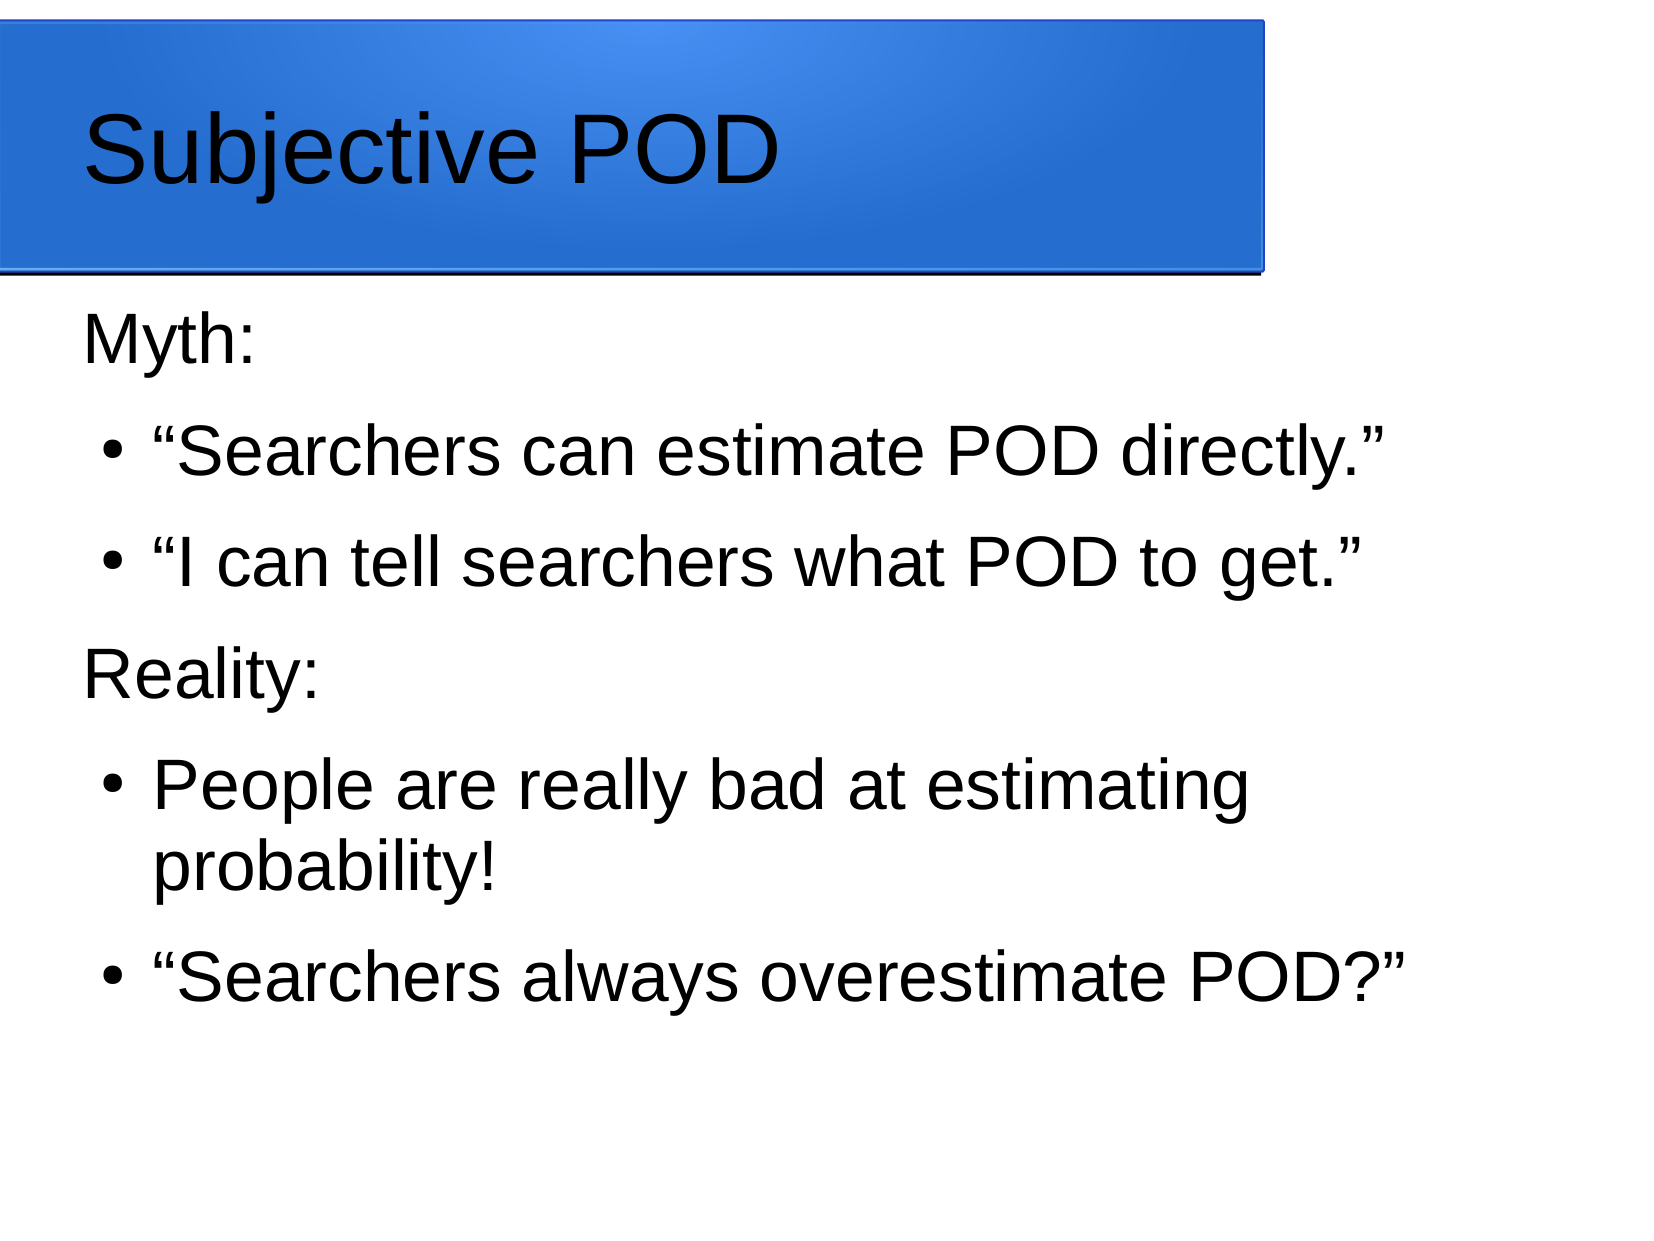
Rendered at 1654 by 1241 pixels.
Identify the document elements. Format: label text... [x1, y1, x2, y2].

title Subjective POD [82, 47, 1235, 252]
list Myth: “Searchers can estimate POD directly.” “I can tell searchers what POD to get.” Reality: People are really bad at estimating probability! “Searchers always overestimate POD?” [82, 299, 1571, 1019]
